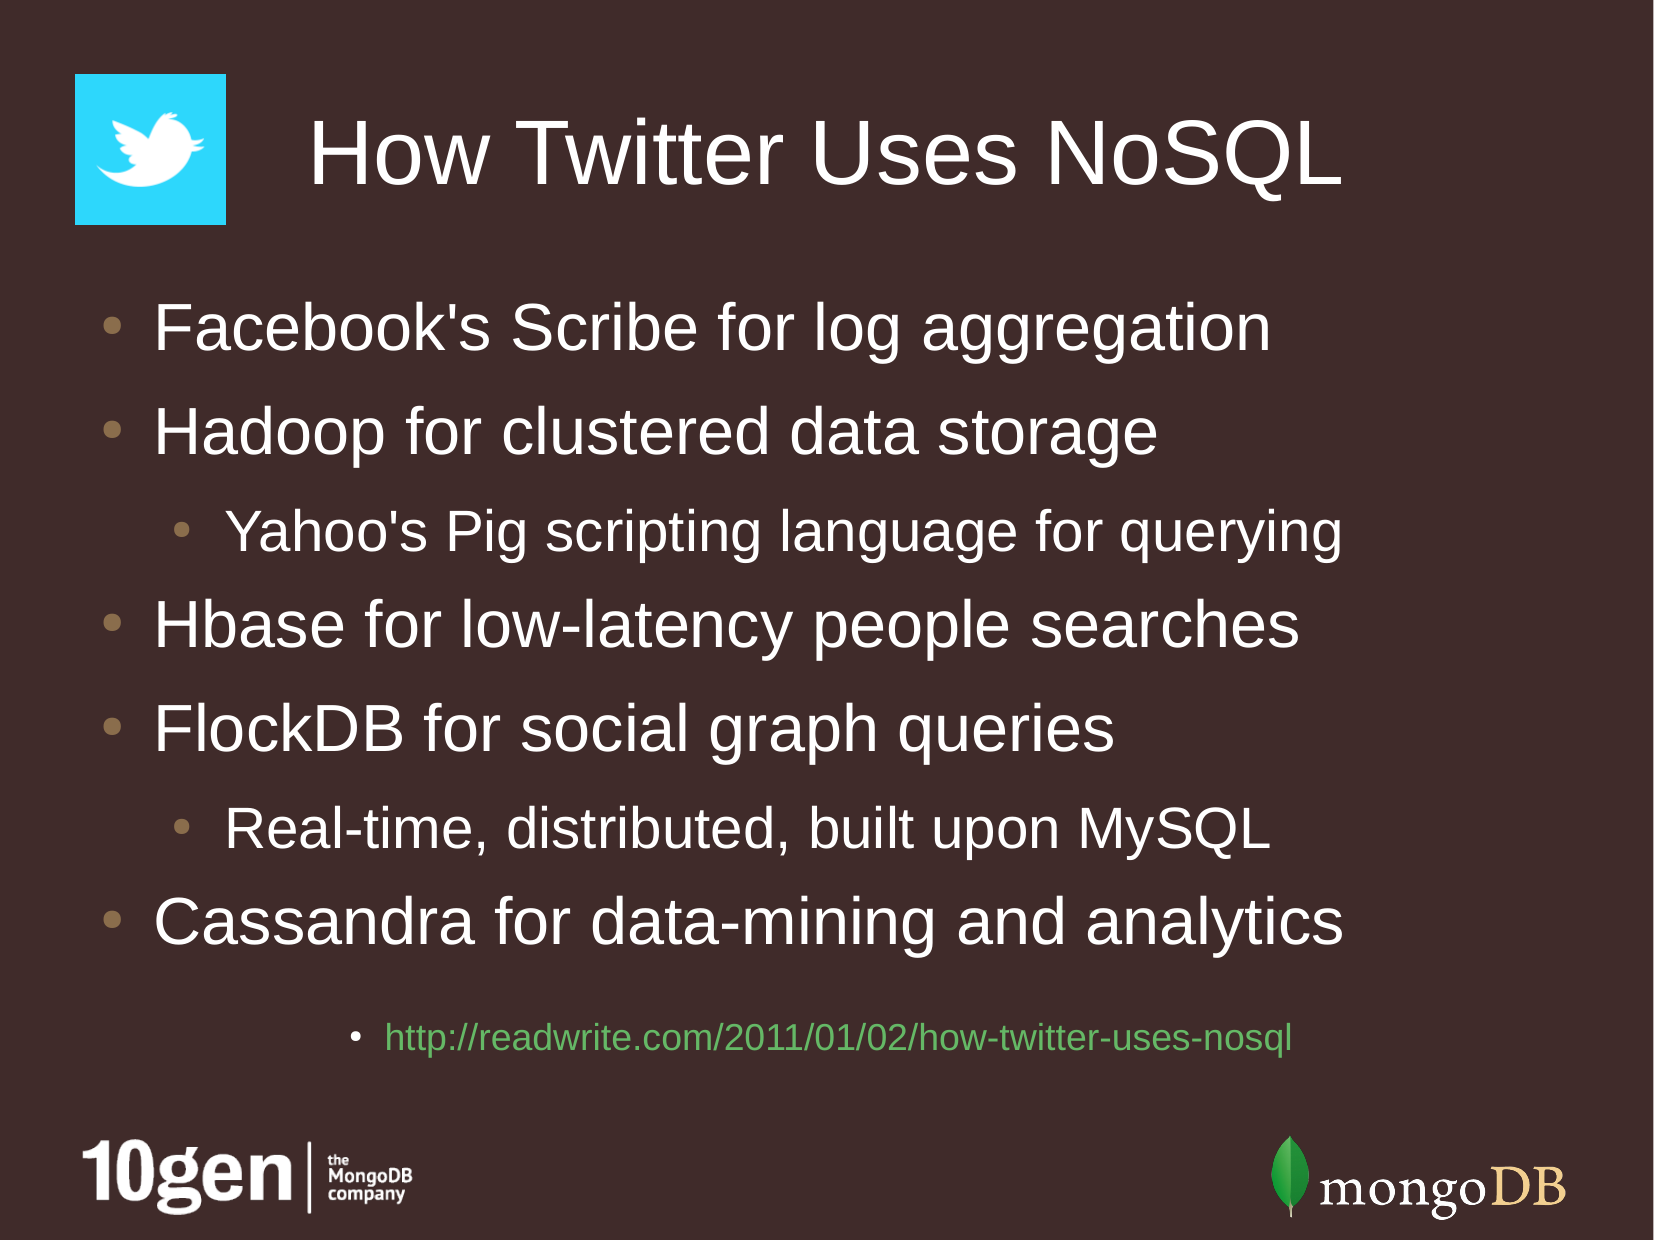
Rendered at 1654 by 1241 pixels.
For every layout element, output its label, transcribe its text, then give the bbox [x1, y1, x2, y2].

picture [1260, 1124, 1576, 1230]
picture [82, 1139, 413, 1215]
list Facebook's Scribe for log aggregation Hadoop for clustered data storage Yahoo's Pig scripting language for querying Hbase for low-latency people searches FlockDB for social graph queries Real-time, distributed, built upon MySQL Cassandra for data-mining and analytics [82, 290, 1571, 1010]
title How Twitter Uses NoSQL [82, 49, 1571, 257]
picture [75, 74, 82, 226]
text_box http://readwrite.com/2011/01/02/how-twitter-uses-nosql [127, 1009, 1516, 1109]
